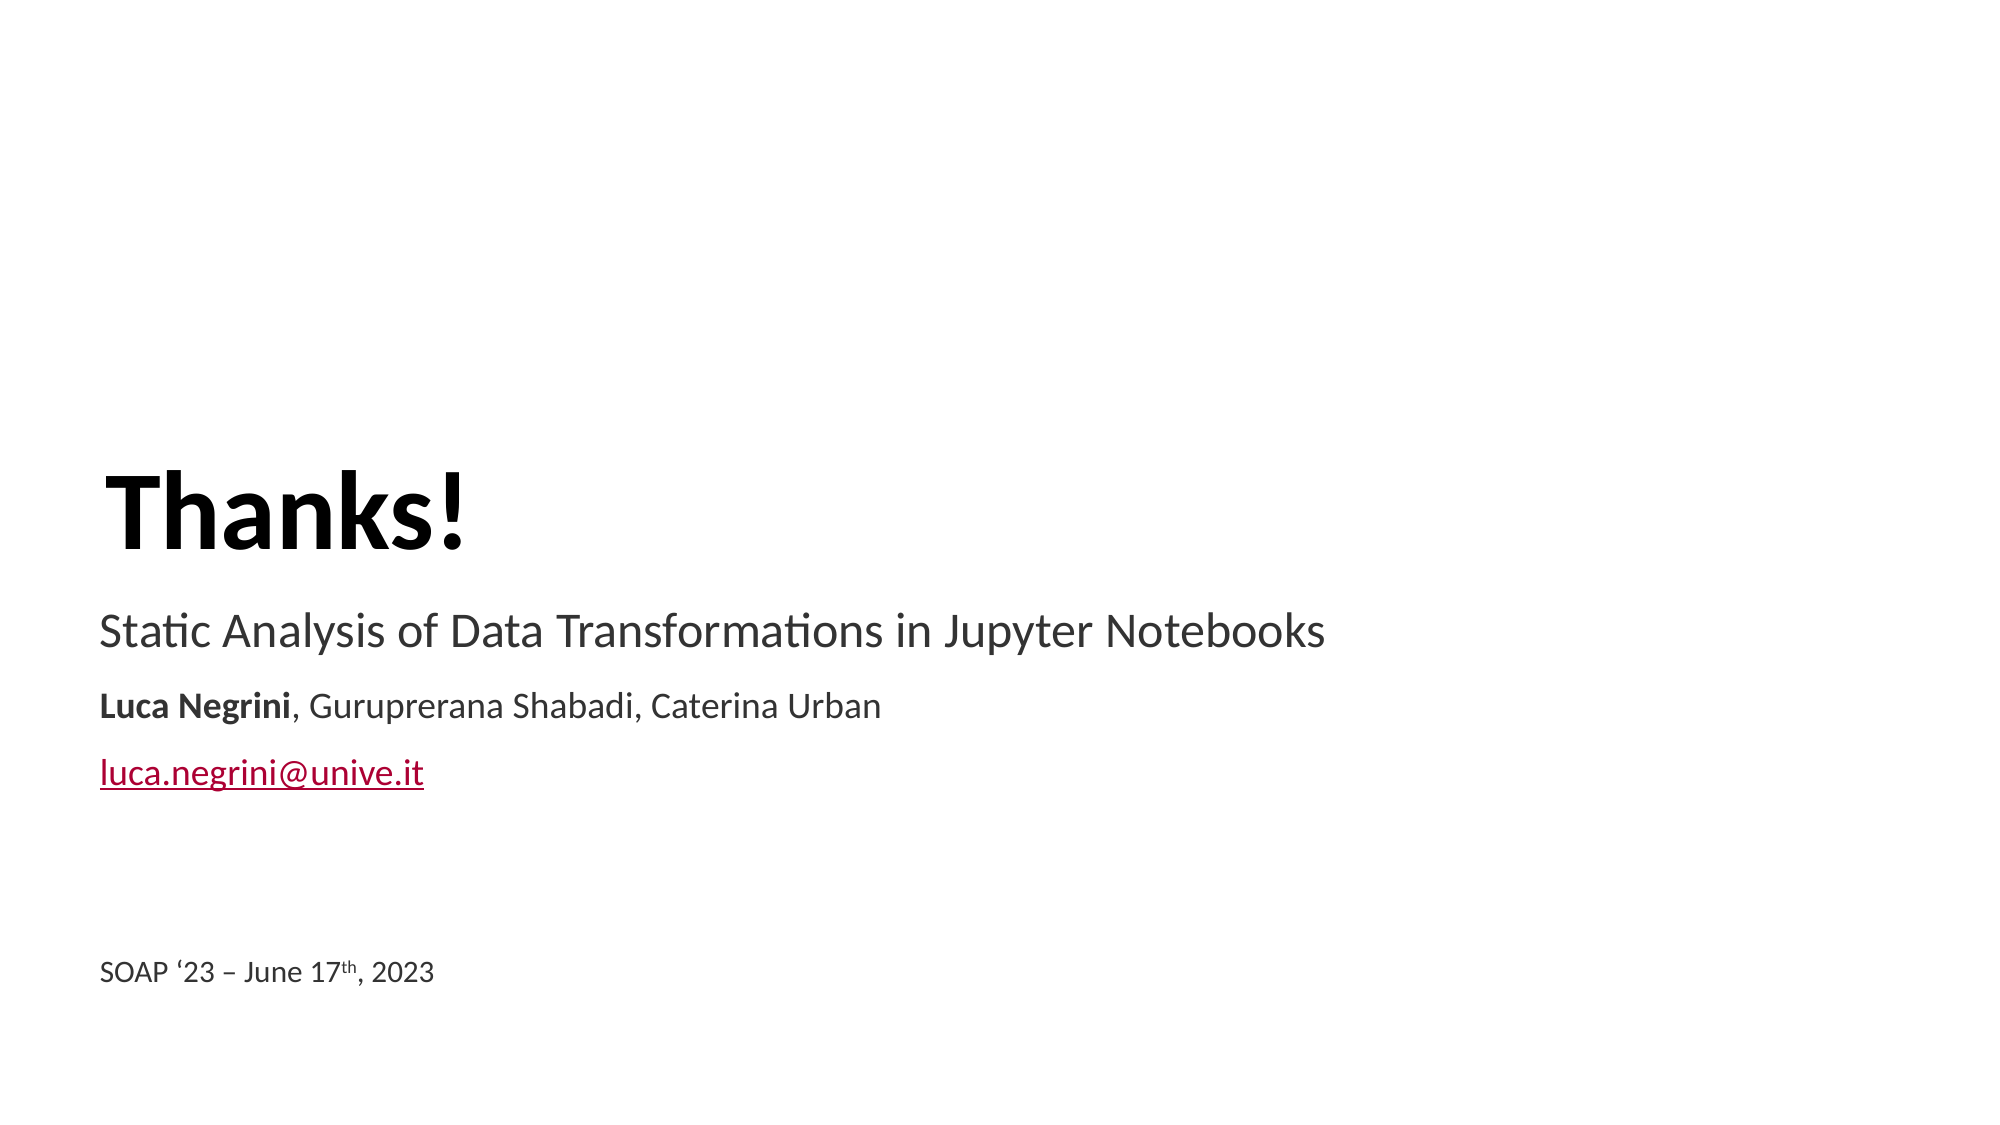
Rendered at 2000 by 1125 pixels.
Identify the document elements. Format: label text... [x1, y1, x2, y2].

subtitle Static Analysis of Data Transformations in Jupyter Notebooks Luca Negrini, Guruprerana Shabadi, Caterina Urban luca.negrini@unive.it SOAP ‘23 – June 17th, 2023 [99, 610, 1900, 1000]
title Thanks! [105, 169, 1905, 579]
